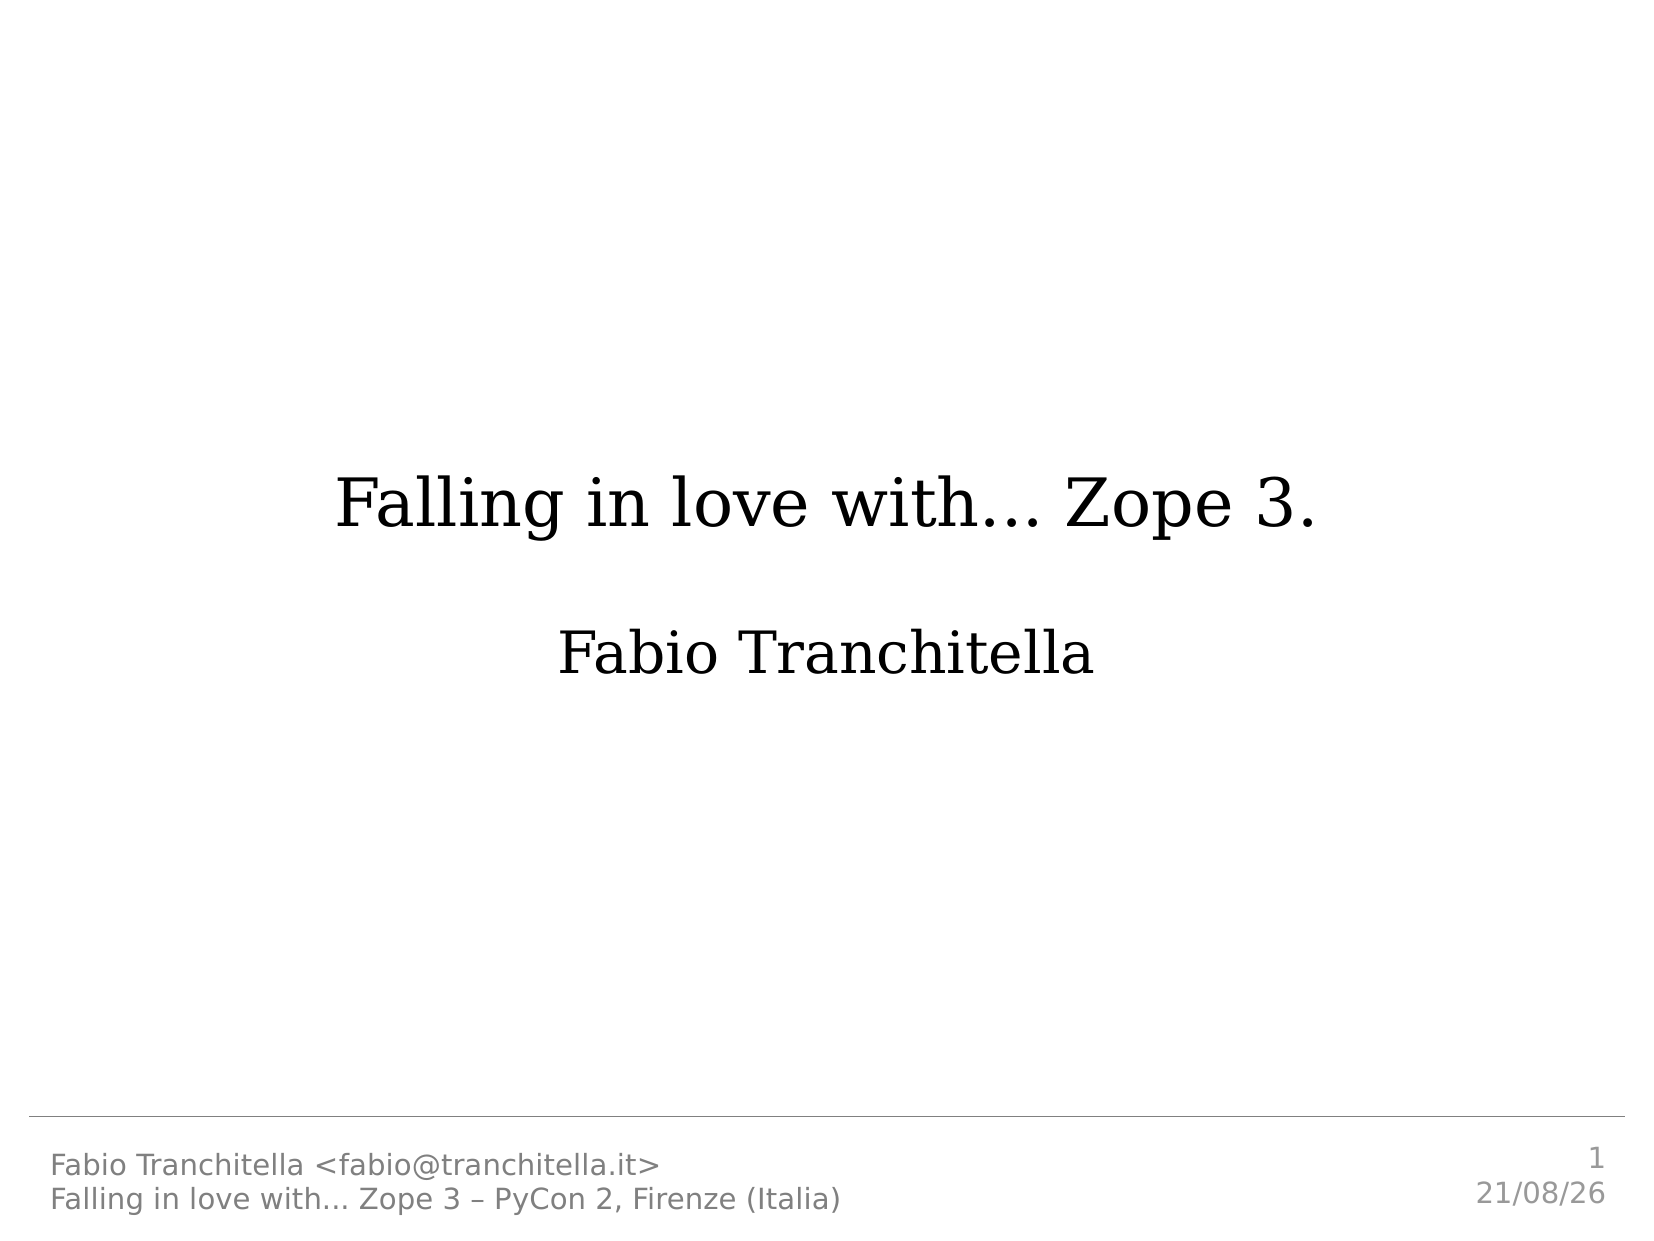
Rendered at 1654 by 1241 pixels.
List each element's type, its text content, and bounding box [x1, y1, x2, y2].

subtitle Falling in love with... Zope 3. Fabio Tranchitella [82, 88, 1571, 1063]
